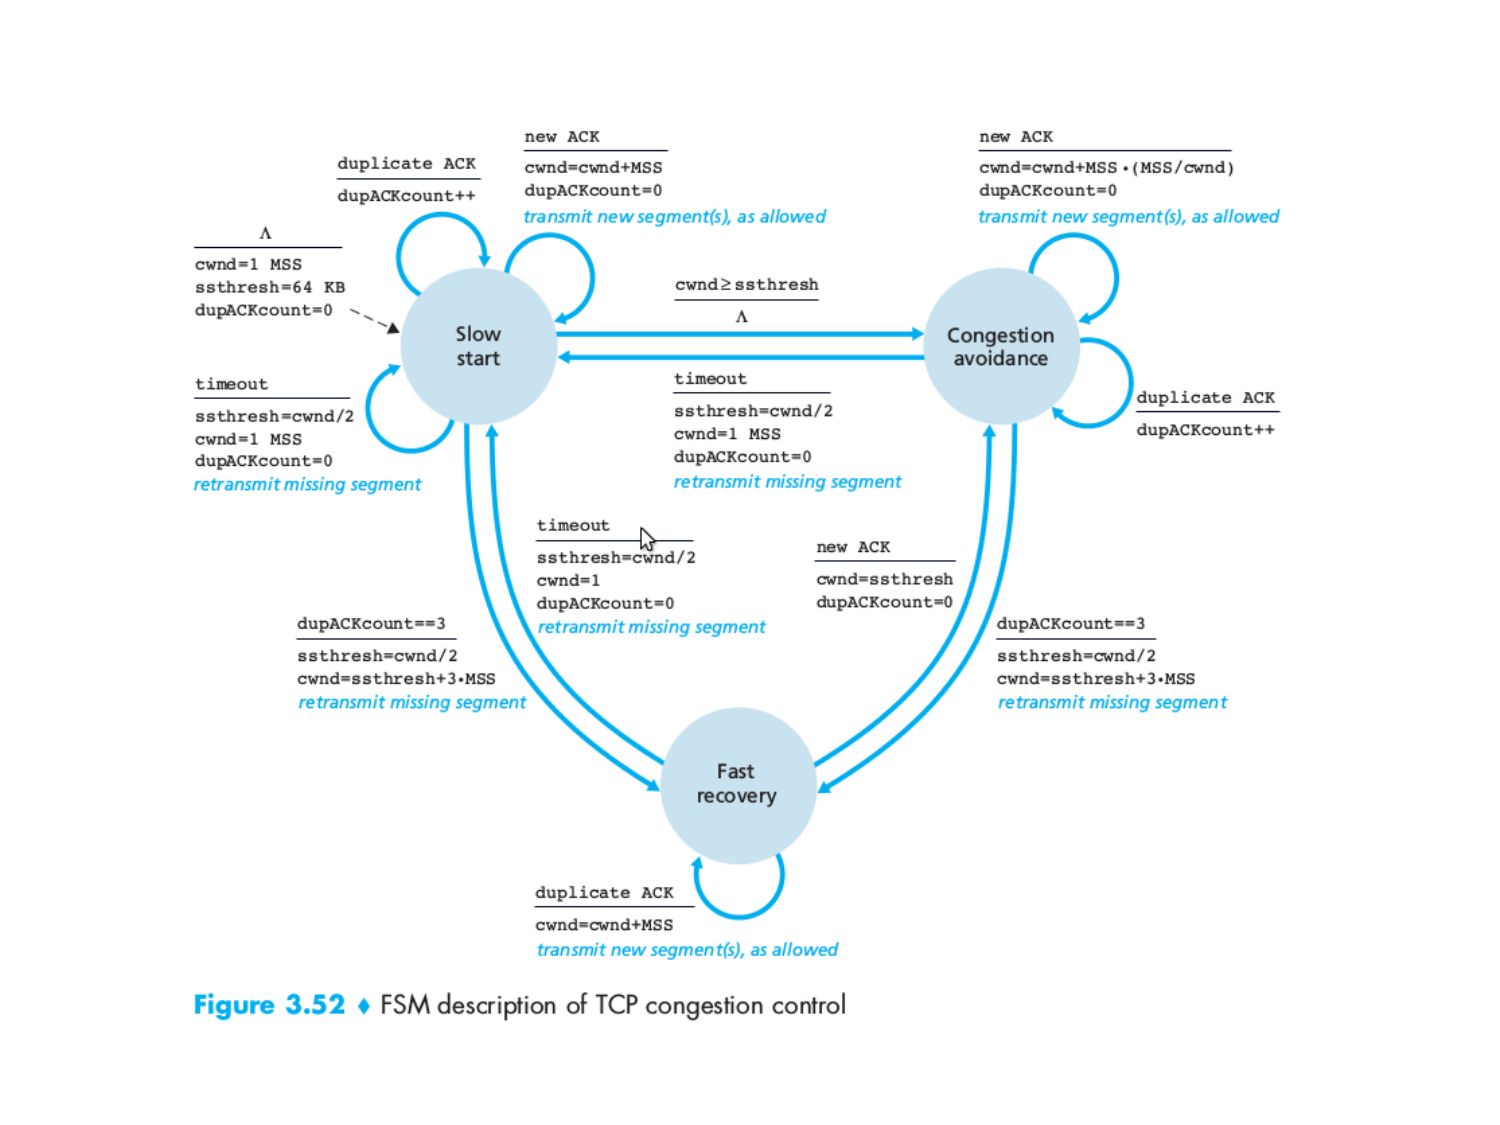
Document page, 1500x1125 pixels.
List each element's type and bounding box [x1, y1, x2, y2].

picture [144, 60, 1332, 1069]
